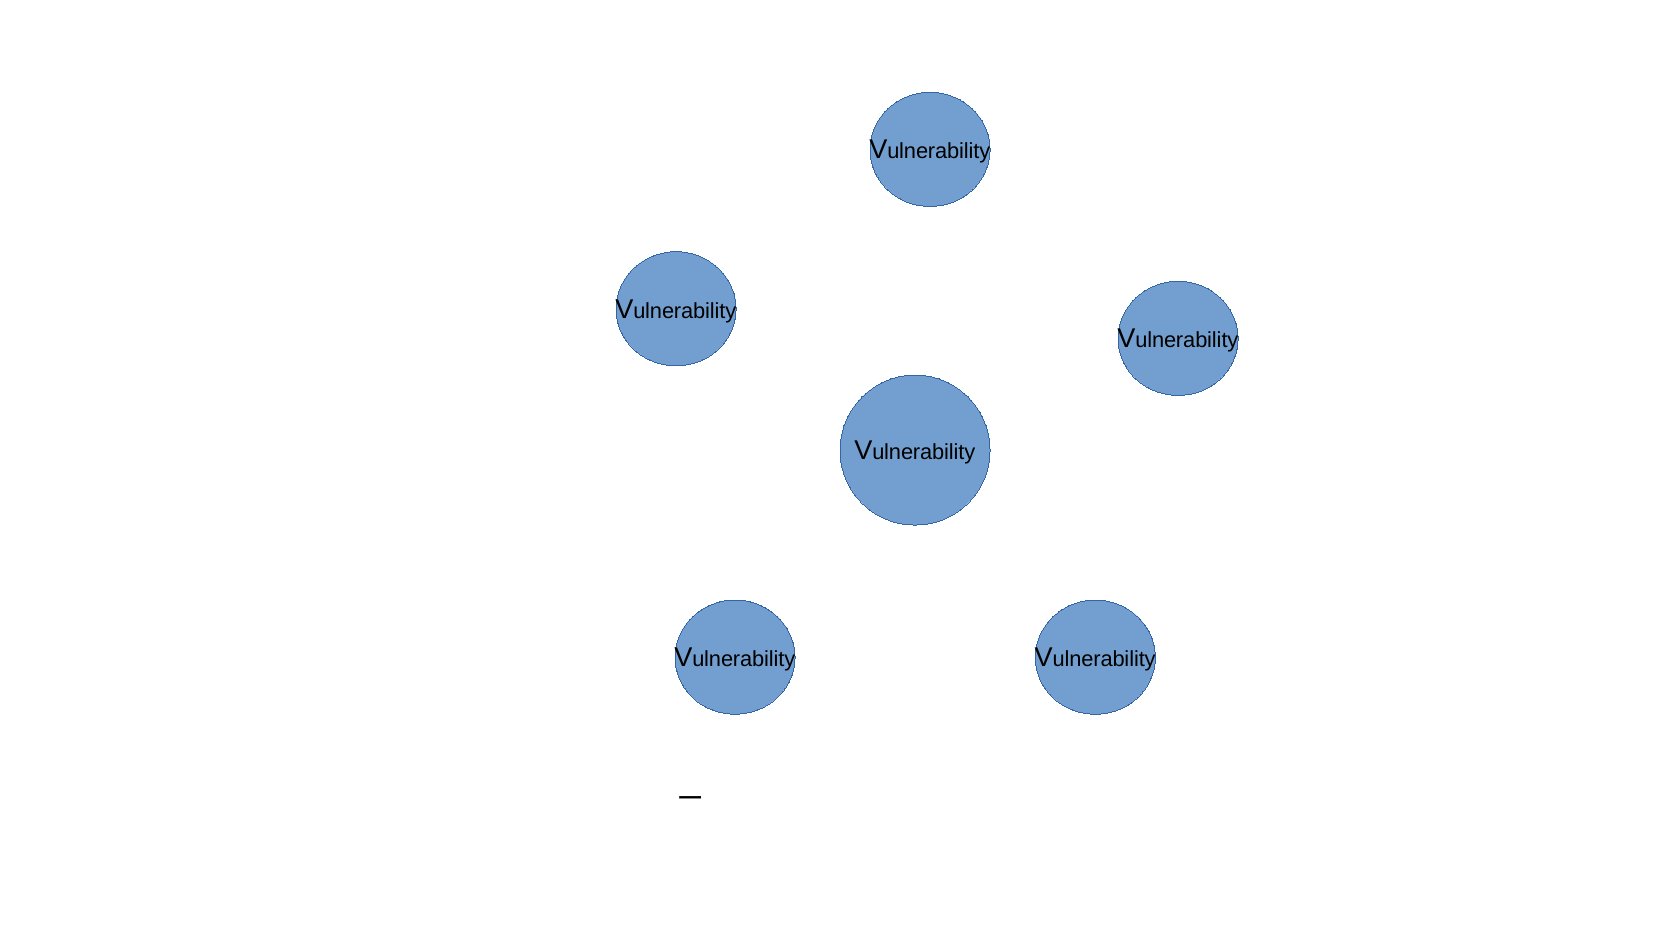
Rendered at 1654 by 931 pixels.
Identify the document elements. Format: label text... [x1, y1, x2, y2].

text_box _ [665, 750, 1222, 807]
text_box Vulnerability [616, 251, 737, 366]
text_box Vulnerability [675, 600, 796, 715]
text_box Vulnerability [870, 92, 991, 207]
text_box Vulnerability [1118, 281, 1239, 396]
text_box Vulnerability [1035, 600, 1156, 715]
text_box Vulnerability [840, 375, 991, 526]
